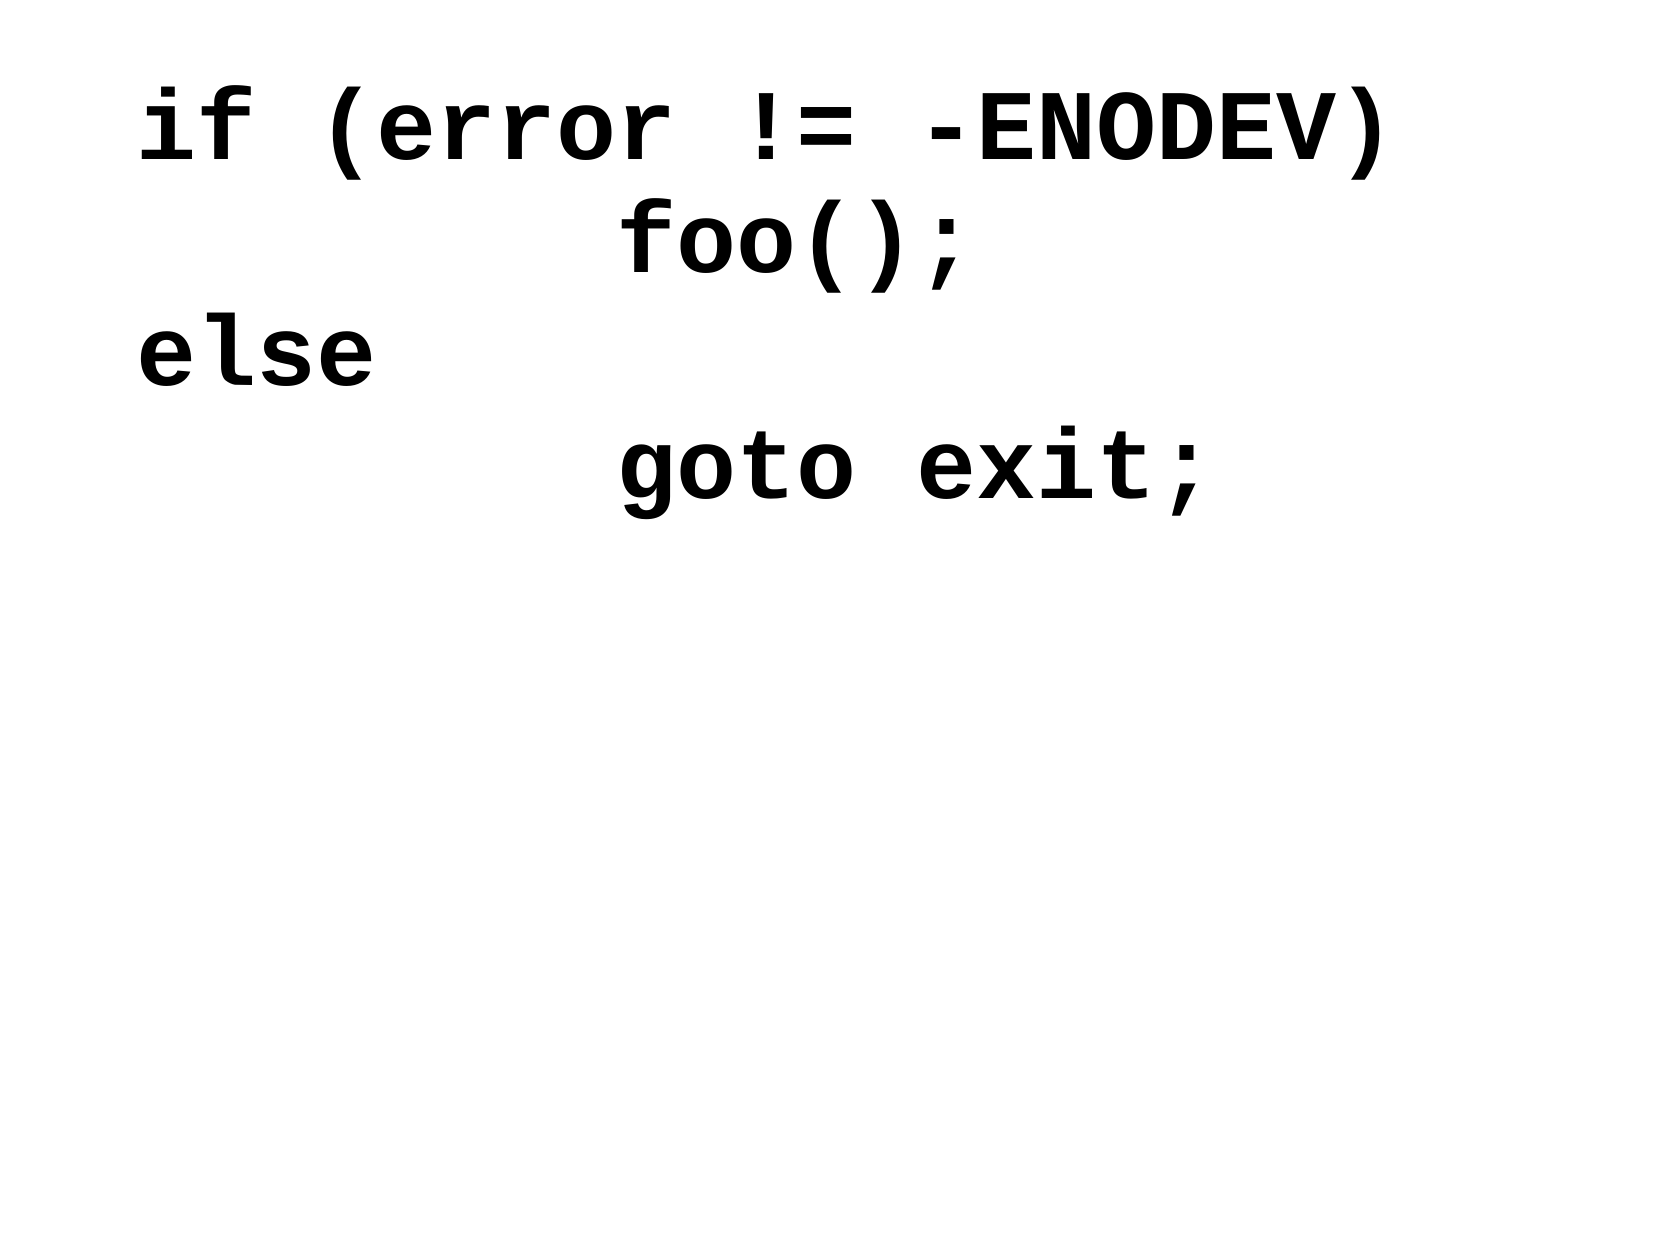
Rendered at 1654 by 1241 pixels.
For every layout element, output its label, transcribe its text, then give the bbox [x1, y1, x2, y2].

text_box if (error != -ENODEV) foo(); else goto exit; [121, 68, 1644, 537]
